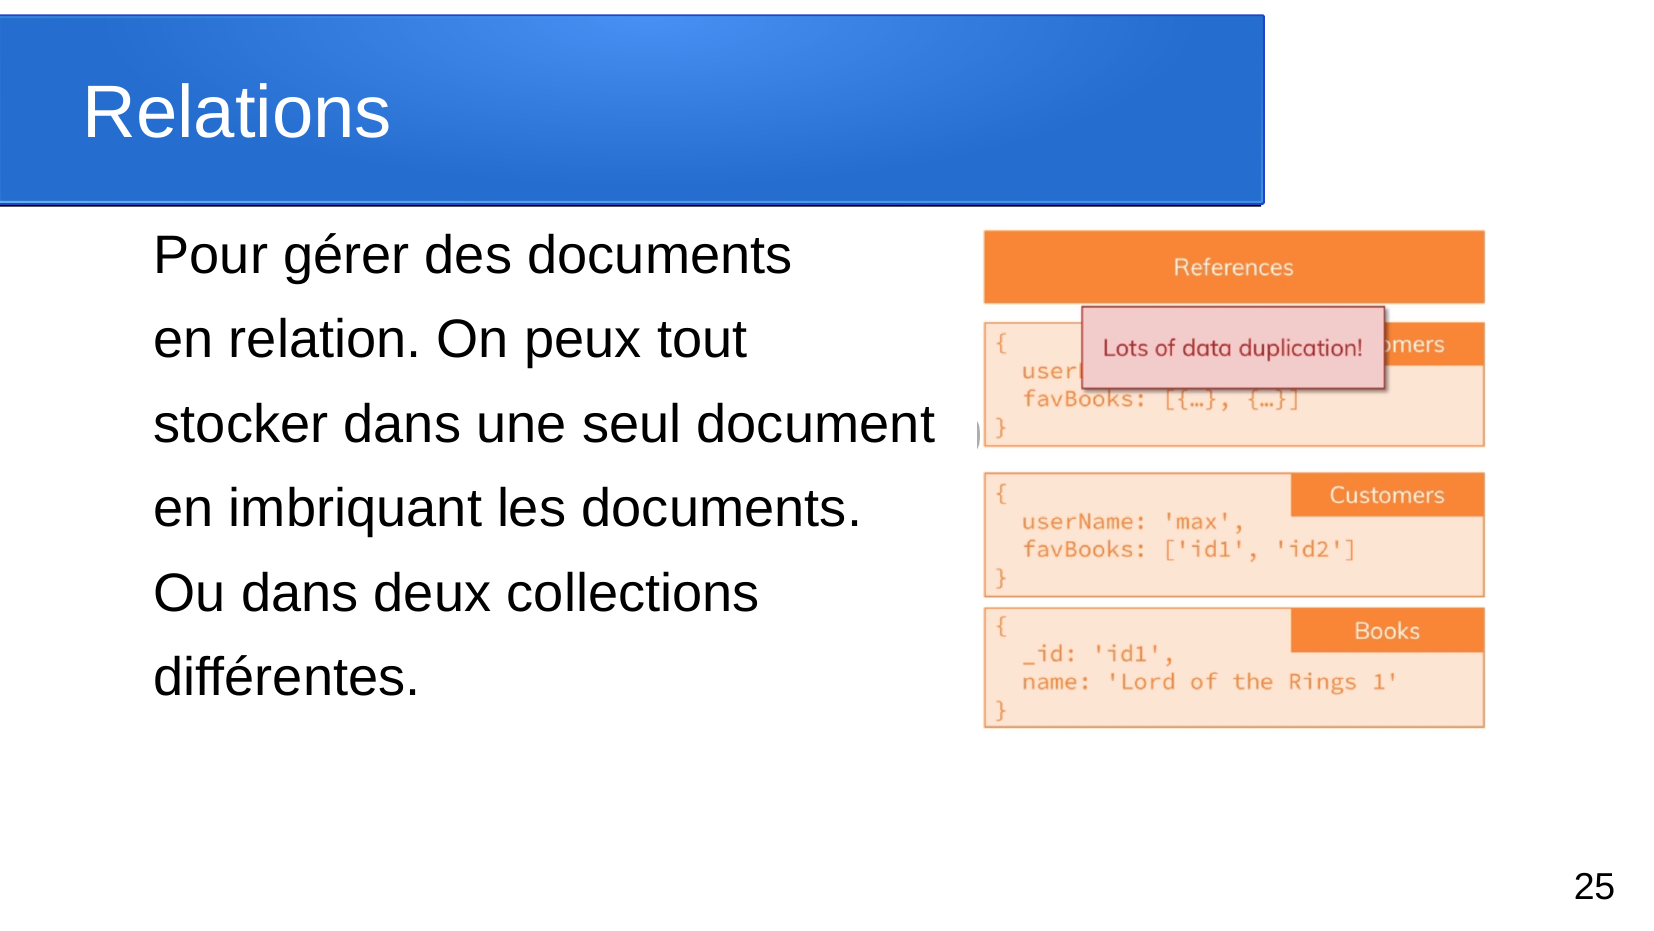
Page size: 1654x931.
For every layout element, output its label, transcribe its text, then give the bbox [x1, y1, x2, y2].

text_box 25 [1559, 857, 1654, 931]
title Relations [82, 35, 1235, 189]
list Pour gérer des documents en relation. On peux tout stocker dans une seul document en imbriquant les documents. Ou dans deux collections différentes. [82, 224, 1571, 764]
picture [977, 224, 1512, 746]
